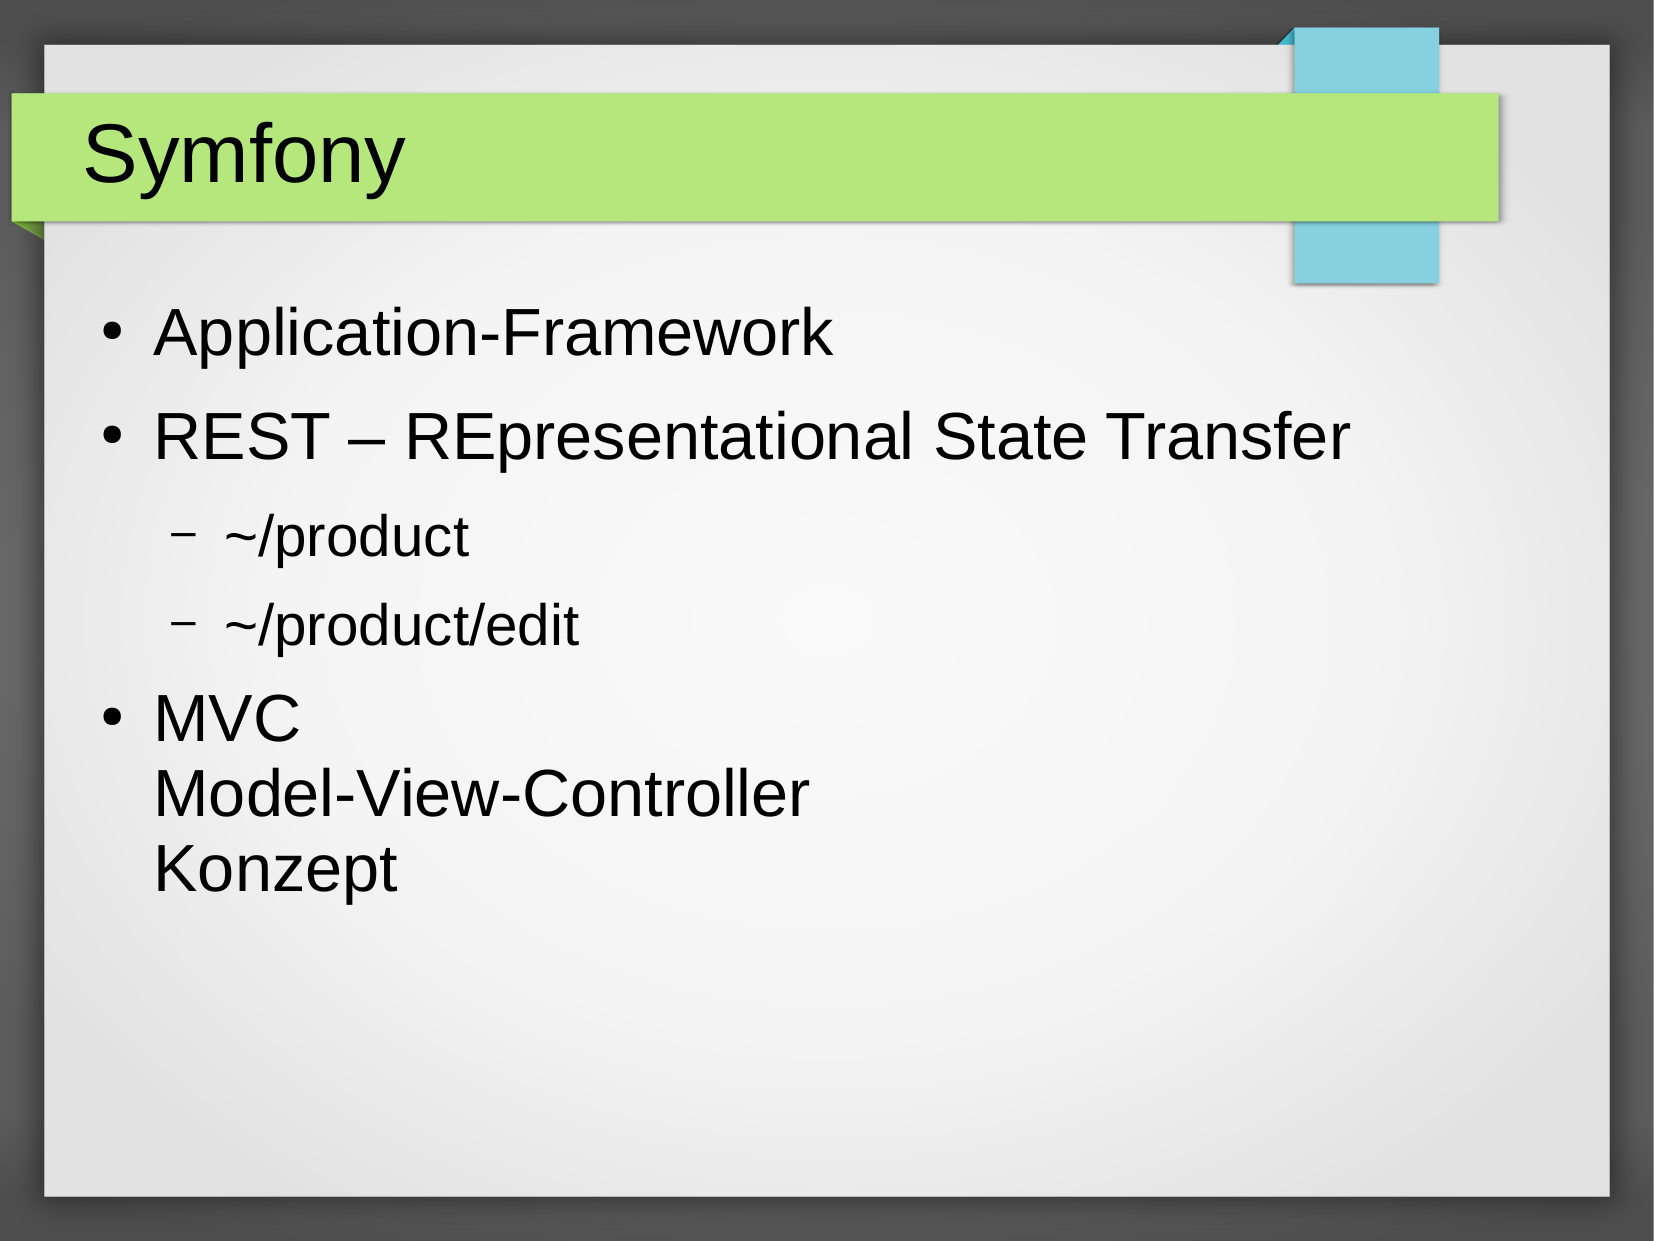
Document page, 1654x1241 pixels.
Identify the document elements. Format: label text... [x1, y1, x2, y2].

title Symfony [82, 94, 1264, 213]
list Application-Framework REST – REpresentational State Transfer ~/product ~/product/edit MVC Model-View-Controller Konzept [82, 295, 1571, 1015]
picture [0, 0, 1654, 1241]
